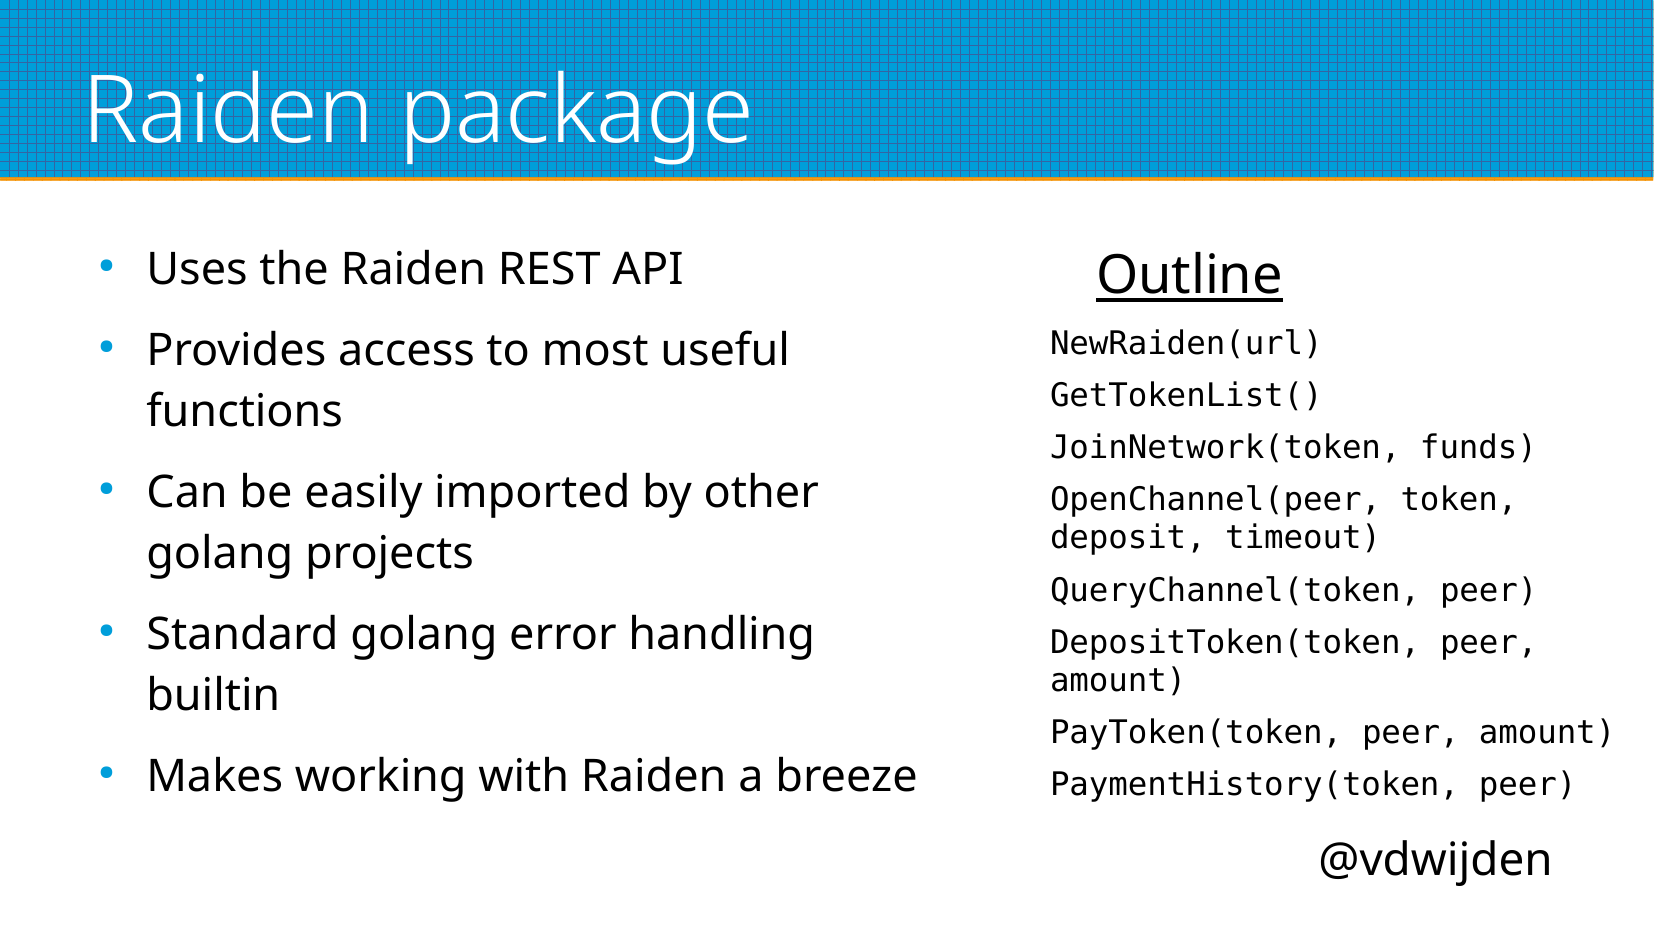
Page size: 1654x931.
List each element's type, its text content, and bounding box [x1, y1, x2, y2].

title Raiden package [82, 14, 1571, 171]
text_box @vdwijden [1312, 825, 1576, 891]
list Outline NewRaiden(url) GetTokenList() JoinNetwork(token, funds) OpenChannel(peer, token, deposit, timeout) QueryChannel(token, peer) DepositToken(token, peer, amount) PayToken(token, peer, amount) PaymentHistory(token, peer) [1050, 236, 1643, 811]
list Uses the Raiden REST API Provides access to most useful functions Can be easily imported by other golang projects Standard golang error handling builtin Makes working with Raiden a breeze [82, 236, 938, 811]
